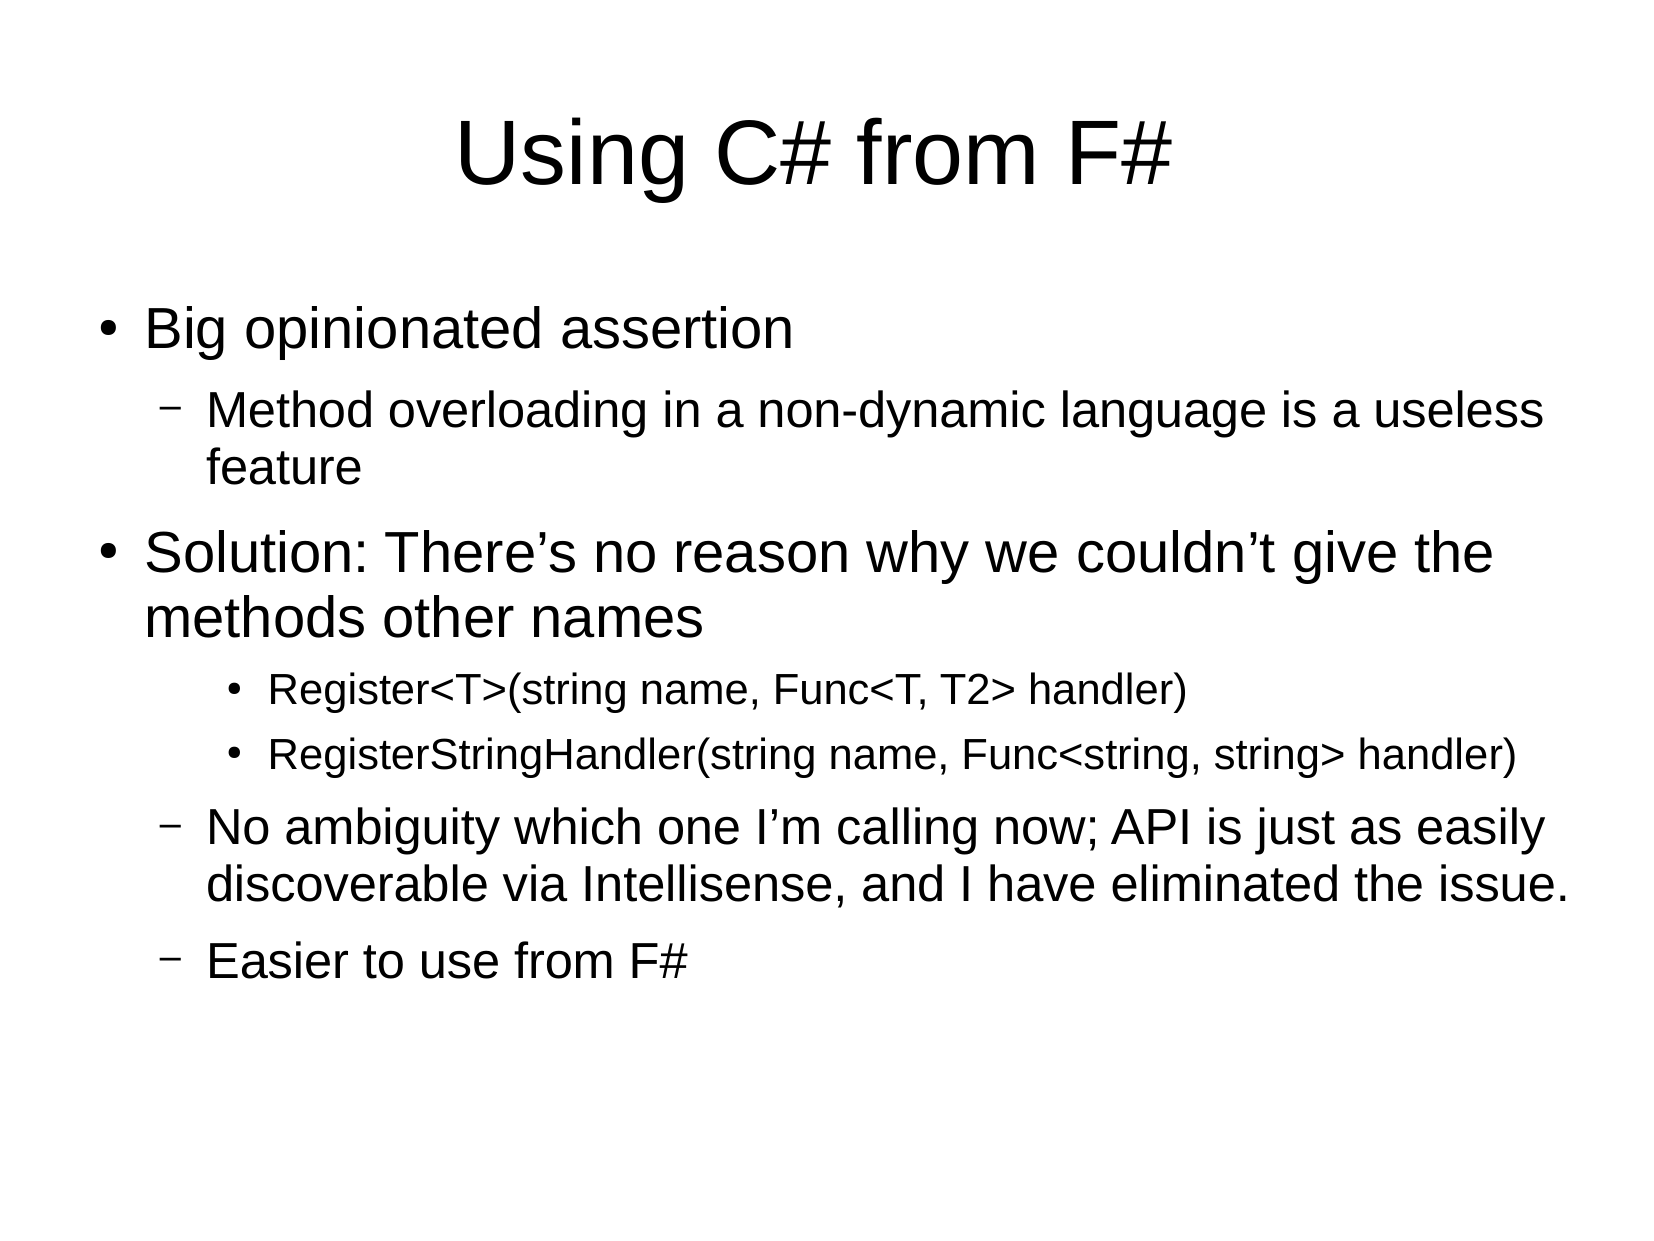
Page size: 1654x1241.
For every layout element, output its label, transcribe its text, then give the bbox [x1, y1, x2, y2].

title Using C# from F# [82, 49, 1571, 257]
list Big opinionated assertion Method overloading in a non-dynamic language is a useless feature Solution: There’s no reason why we couldn’t give the methods other names Register<T>(string name, Func<T, T2> handler) RegisterStringHandler(string name, Func<string, string> handler) No ambiguity which one I’m calling now; API is just as easily discoverable via Intellisense, and I have eliminated the issue. Easier to use from F# [82, 296, 1571, 1016]
